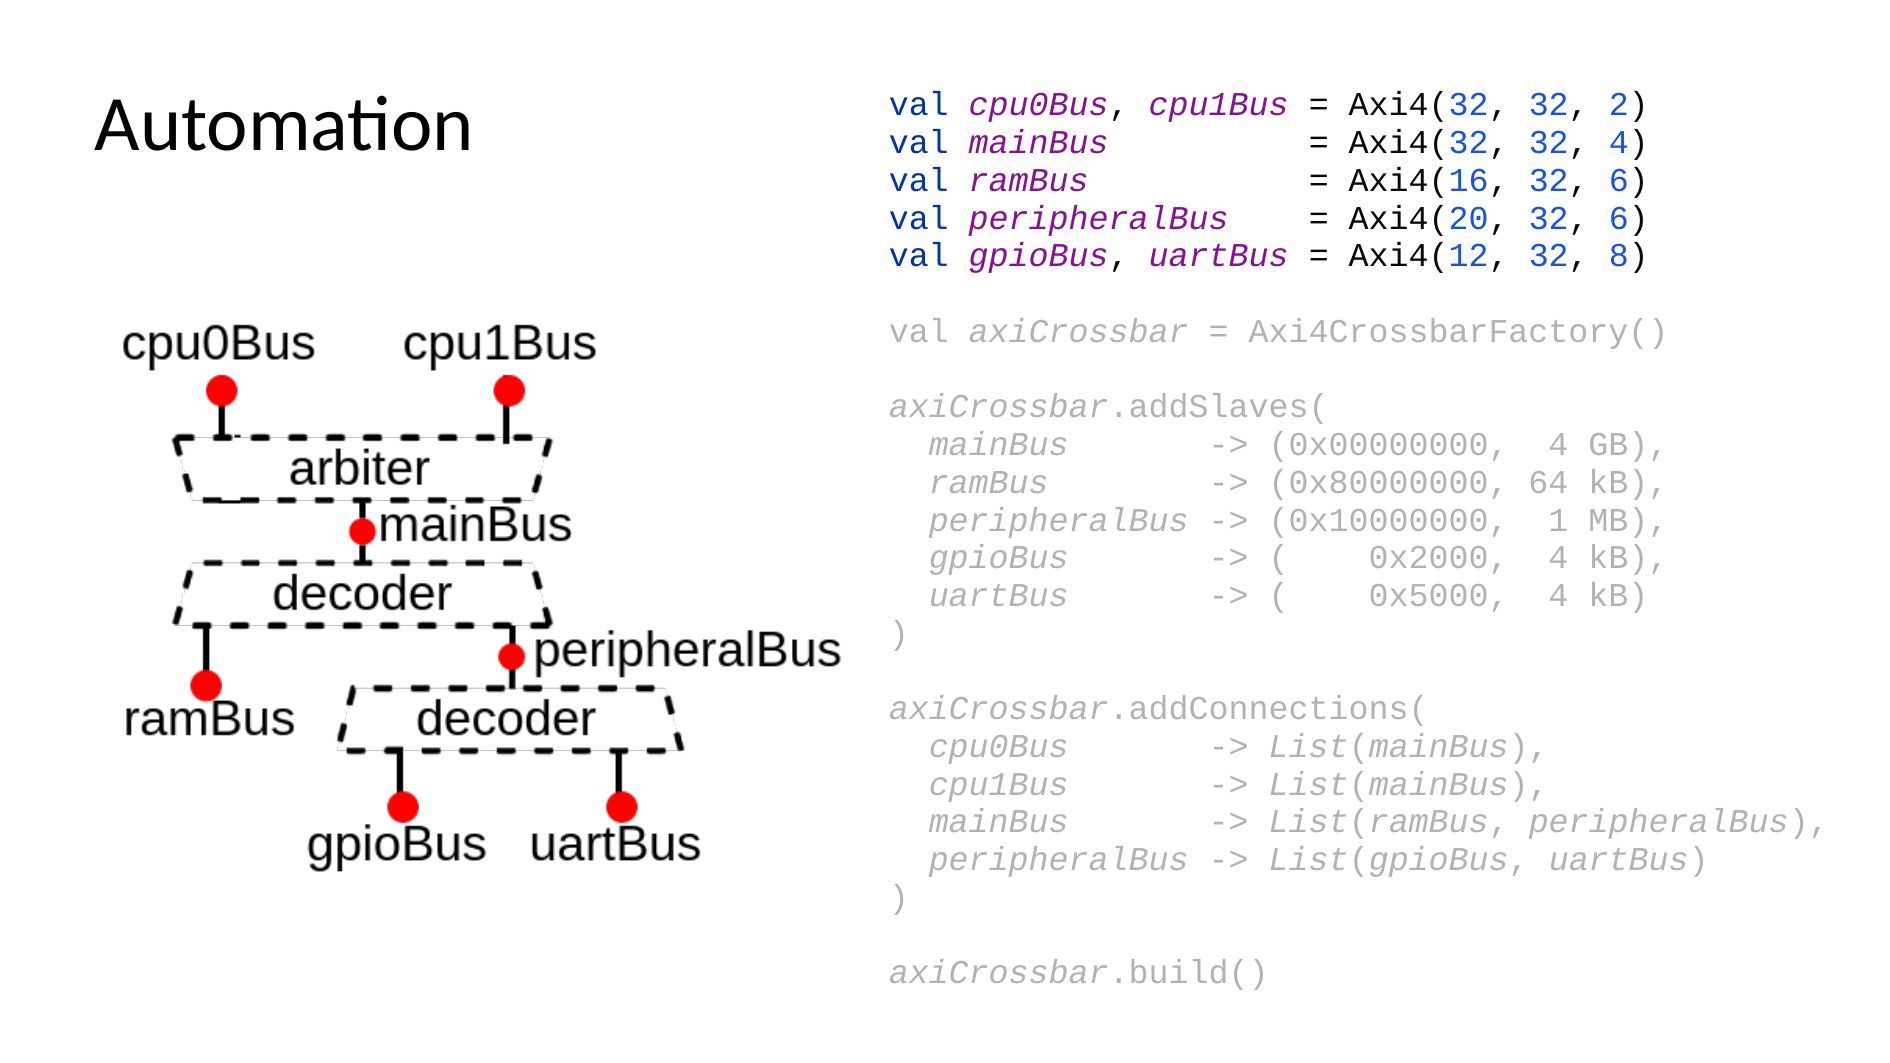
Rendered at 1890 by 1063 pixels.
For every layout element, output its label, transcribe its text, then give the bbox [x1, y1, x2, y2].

text_box val cpu0Bus, cpu1Bus = Axi4(32, 32, 2) val mainBus = Axi4(32, 32, 4) val ramBus = Axi4(16, 32, 6) val peripheralBus = Axi4(20, 32, 6) val gpioBus, uartBus = Axi4(12, 32, 8) val axiCrossbar = Axi4CrossbarFactory() axiCrossbar.addSlaves( mainBus -> (0x00000000, 4 GB), ramBus -> (0x80000000, 64 kB), peripheralBus -> (0x10000000, 1 MB), gpioBus -> ( 0x2000, 4 kB), uartBus -> ( 0x5000, 4 kB) ) axiCrossbar.addConnections( cpu0Bus -> List(mainBus), cpu1Bus -> List(mainBus), mainBus -> List(ramBus, peripheralBus), peripheralBus -> List(gpioBus, uartBus) ) axiCrossbar.build() [874, 80, 1890, 1063]
picture [47, 247, 941, 942]
title Automation [94, 42, 1796, 220]
